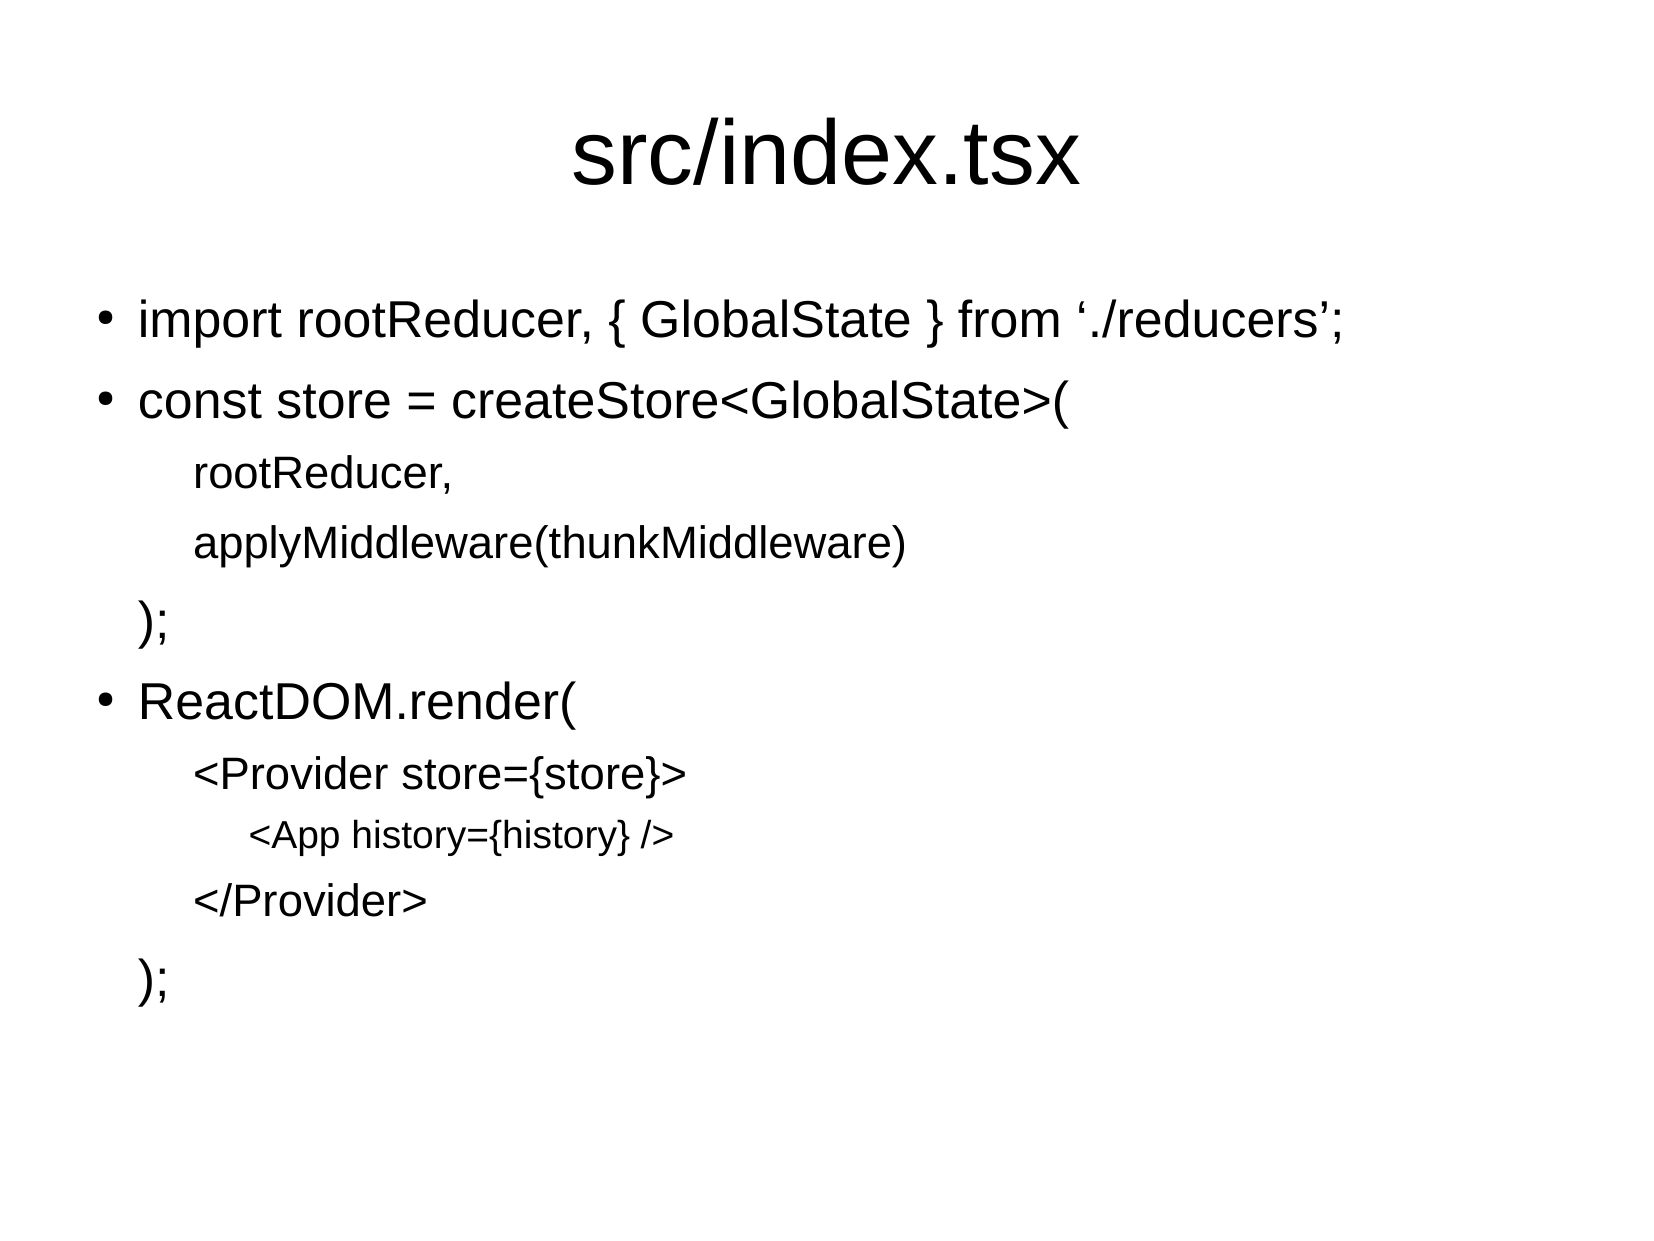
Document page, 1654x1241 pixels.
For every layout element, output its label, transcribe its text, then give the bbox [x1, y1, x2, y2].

list import rootReducer, { GlobalState } from ‘./reducers’; const store = createStore<GlobalState>( rootReducer, applyMiddleware(thunkMiddleware) ); ReactDOM.render( <Provider store={store}> <App history={history} /> </Provider> ); [82, 290, 1571, 1010]
title src/index.tsx [82, 49, 1571, 257]
